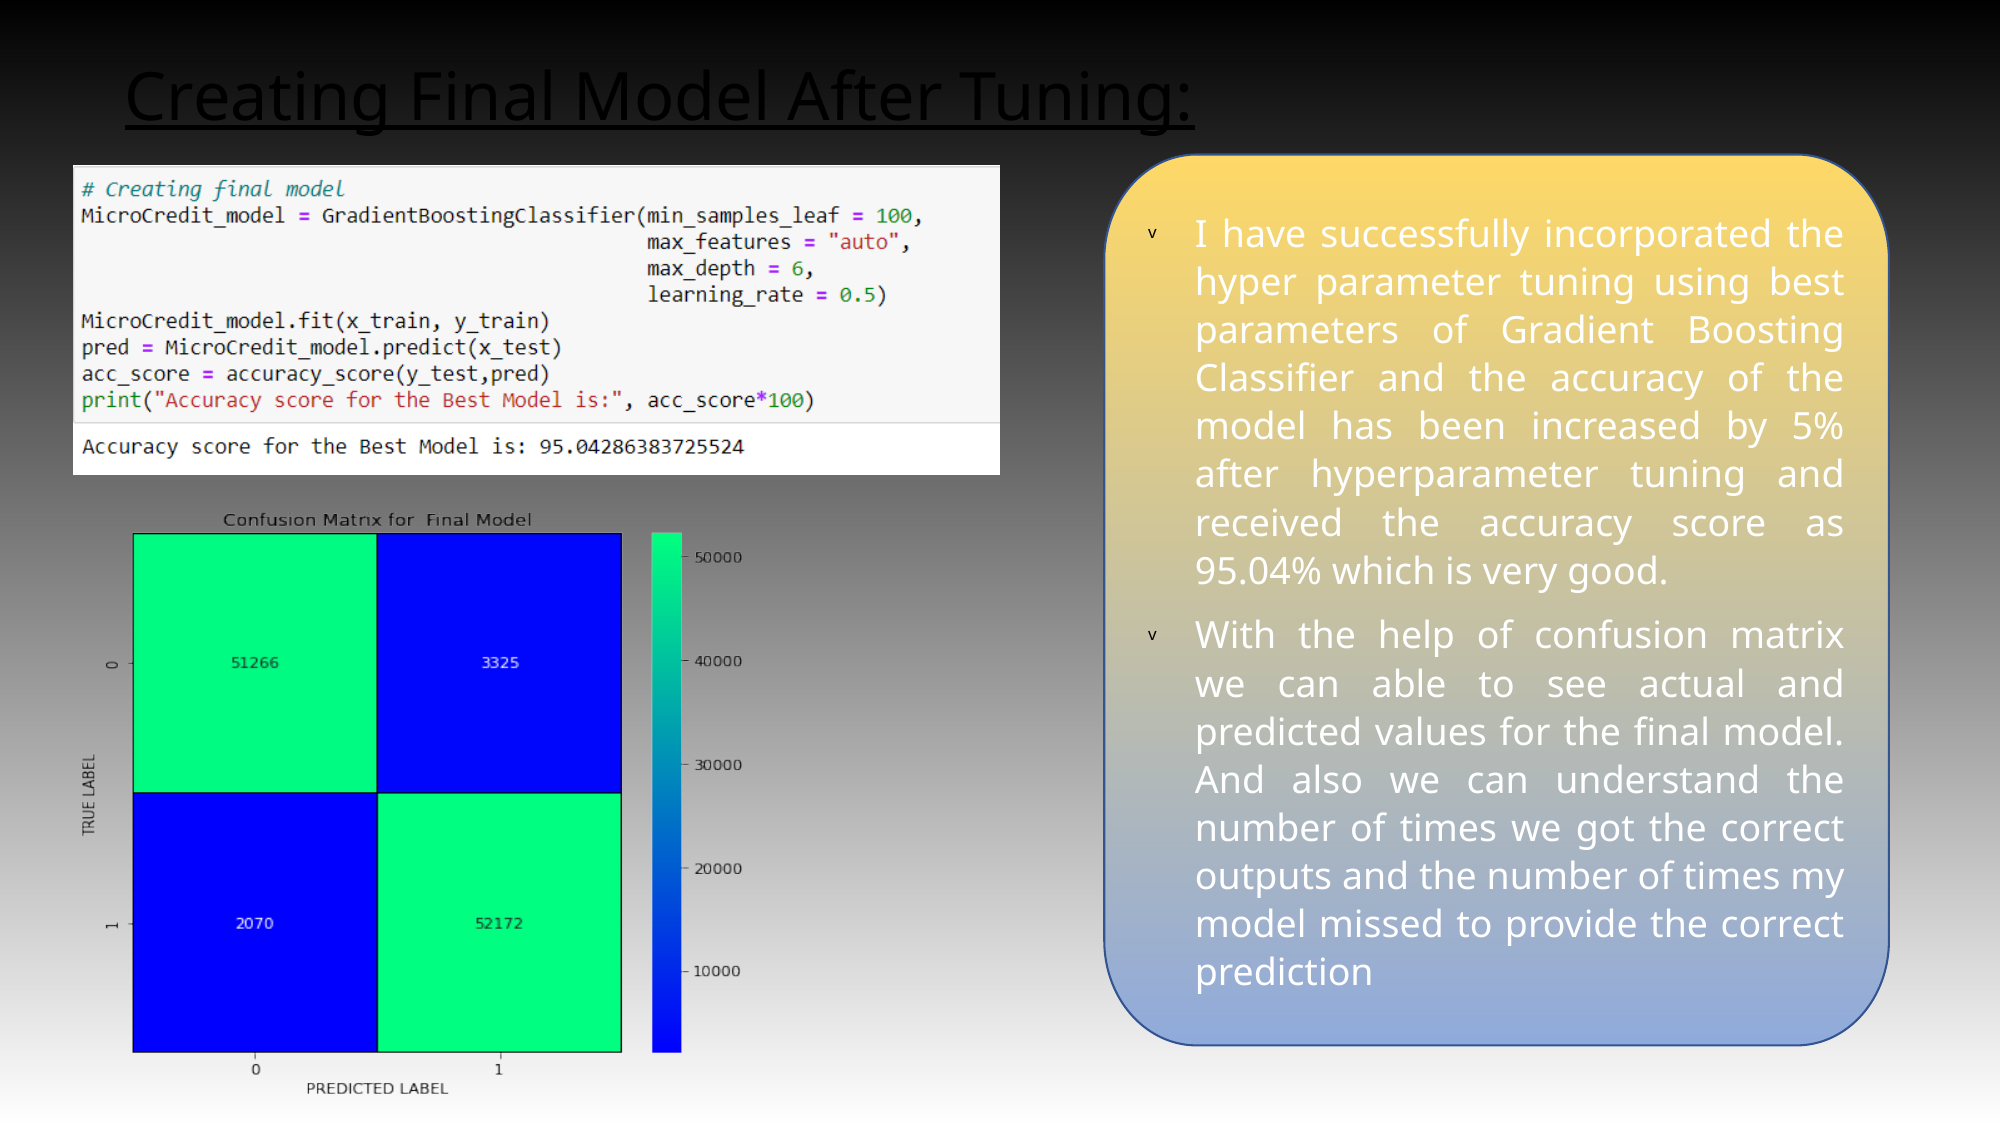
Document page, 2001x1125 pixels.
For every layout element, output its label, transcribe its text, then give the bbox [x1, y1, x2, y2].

text_box Creating Final Model After Tuning: [110, 46, 1891, 142]
picture [73, 165, 1000, 475]
picture [73, 503, 754, 1105]
text_box I have successfully incorporated the hyper parameter tuning using best parameters of Gradient Boosting Classifier and the accuracy of the model has been increased by 5% after hyperparameter tuning and received the accuracy score as 95.04% which is very good. With the help of confusion matrix we can able to see actual and predicted values for the final model. And also we can understand the number of times we got the correct outputs and the number of times my model missed to provide the correct prediction [1104, 154, 1889, 1046]
